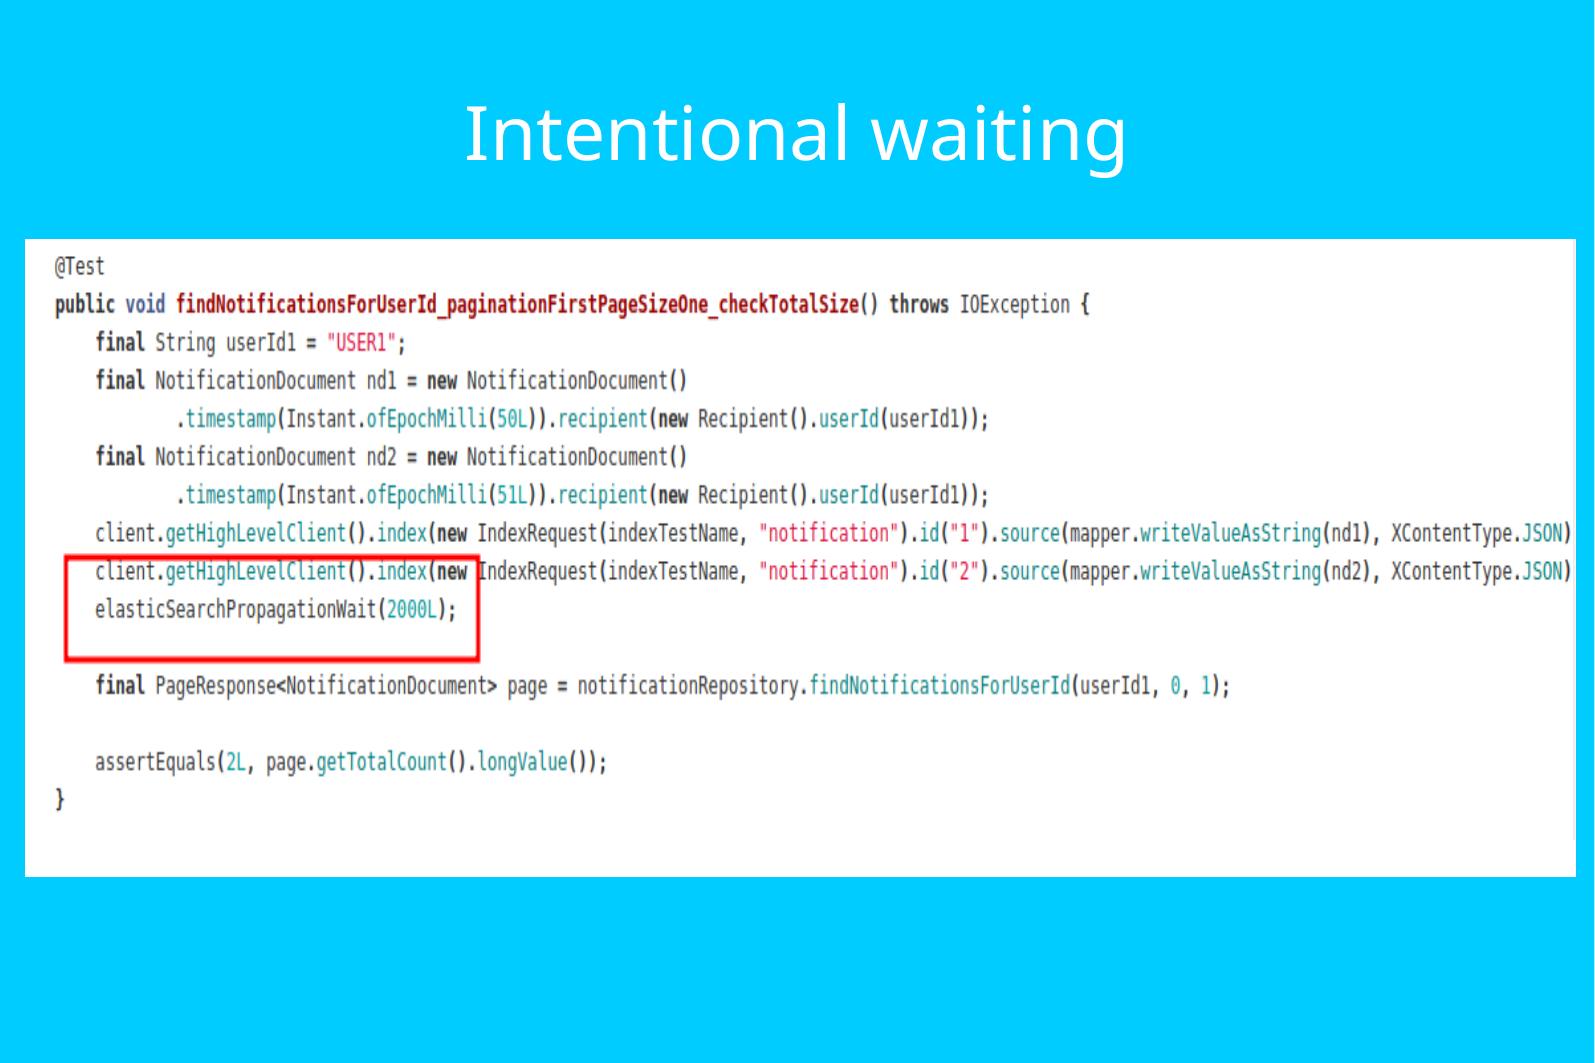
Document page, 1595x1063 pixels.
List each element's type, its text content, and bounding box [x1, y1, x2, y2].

picture [26, 240, 1575, 876]
title Intentional waiting [79, 42, 1515, 220]
